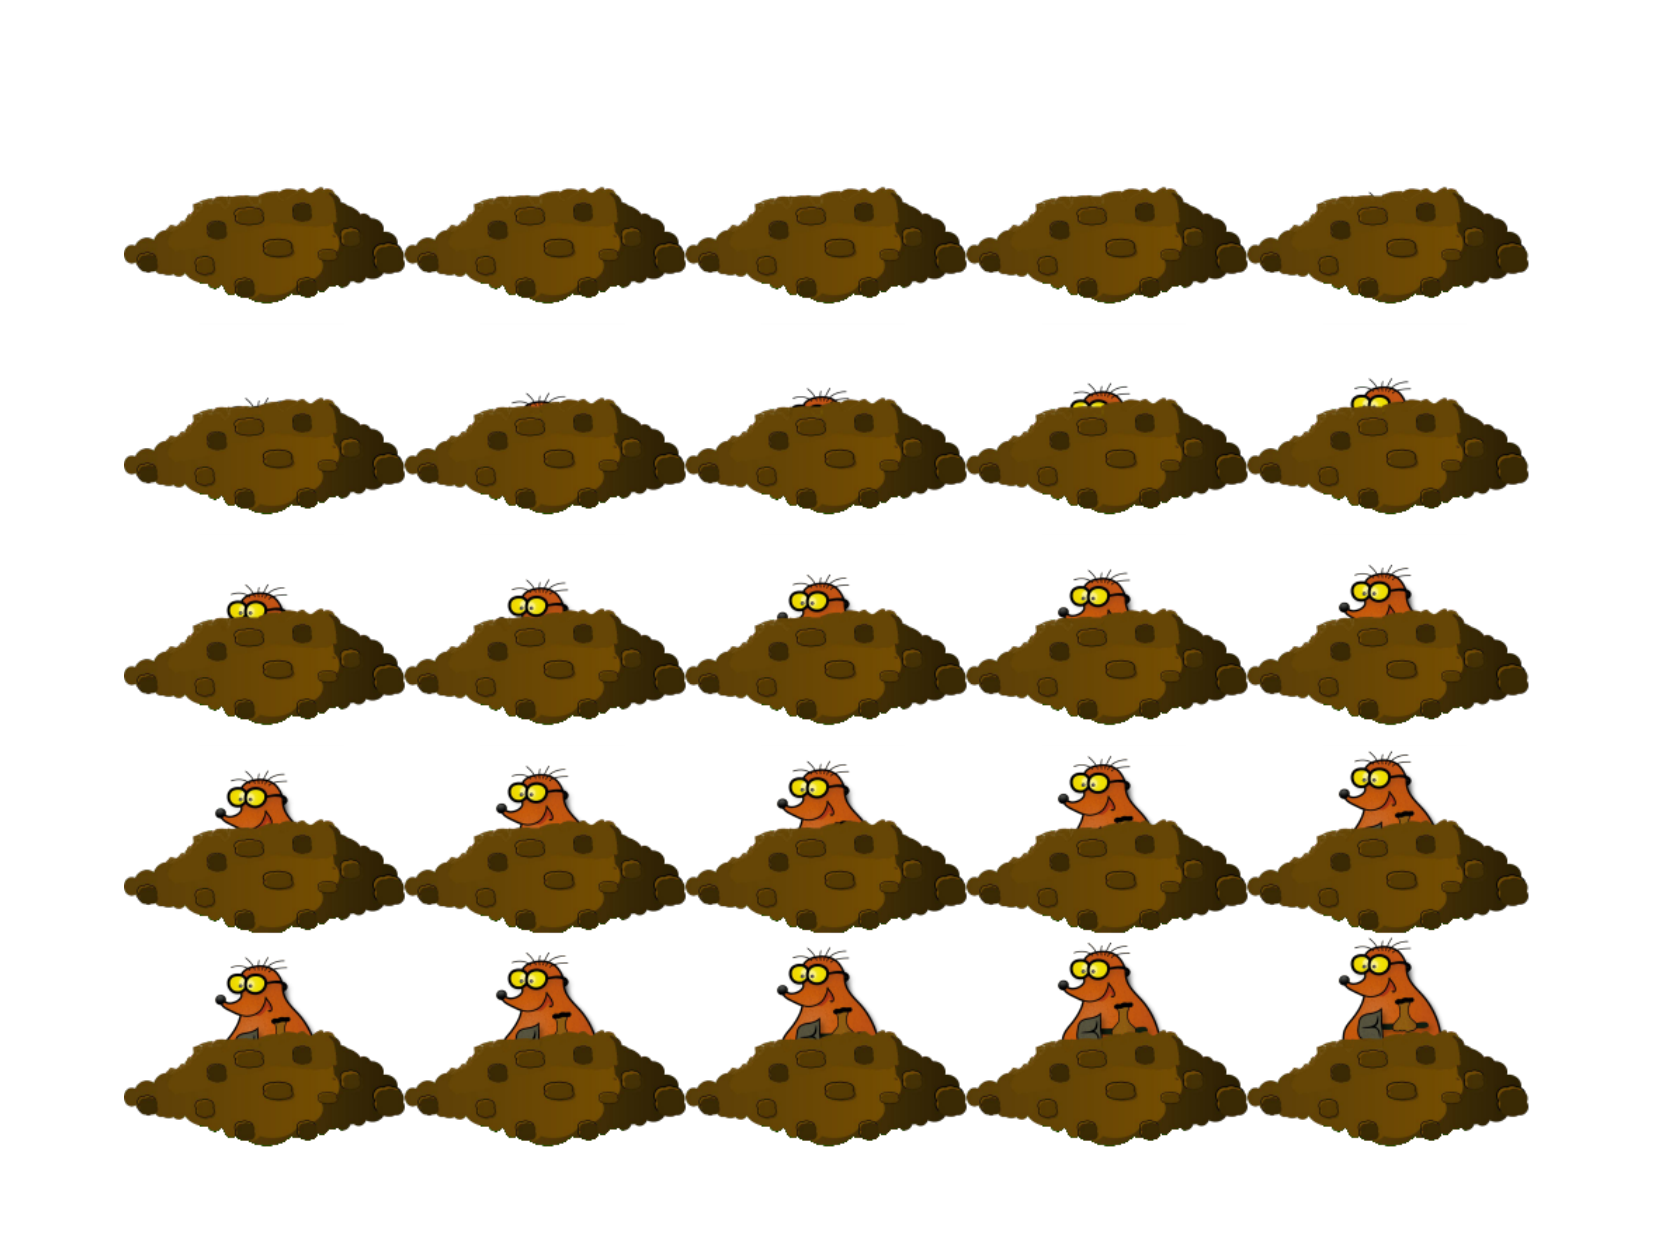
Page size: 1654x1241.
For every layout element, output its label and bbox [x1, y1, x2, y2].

picture [124, 93, 1530, 1148]
